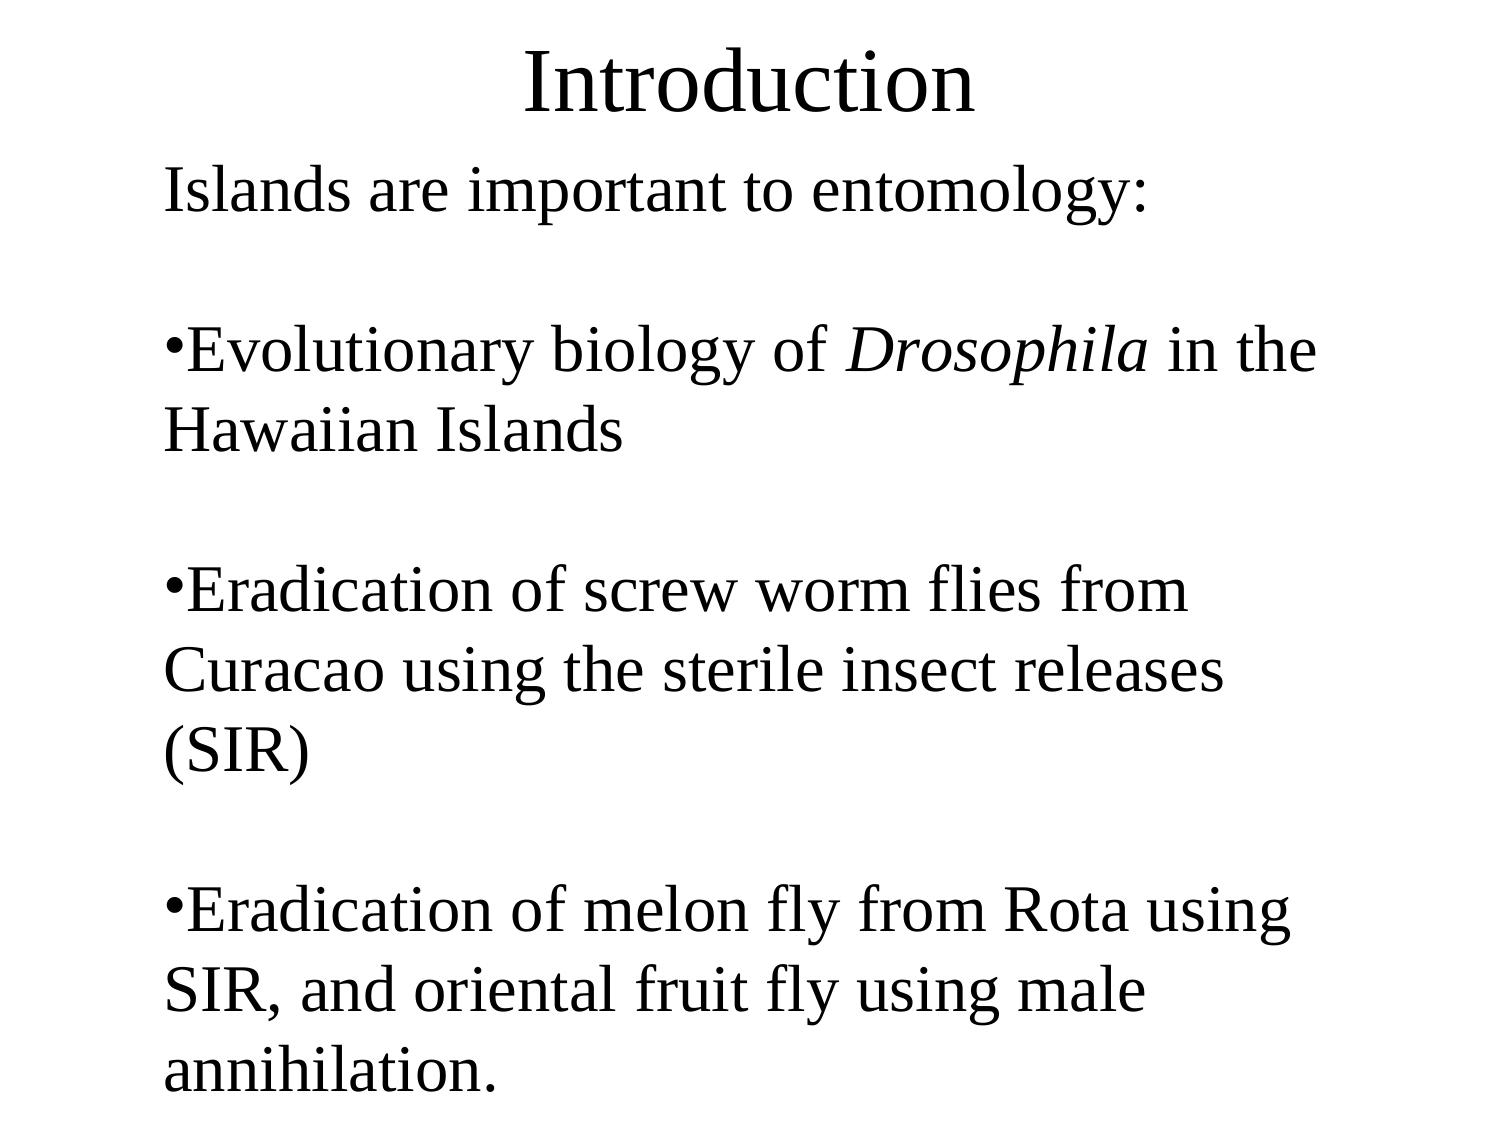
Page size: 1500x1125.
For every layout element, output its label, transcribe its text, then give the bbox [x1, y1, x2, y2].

text_box Islands are important to entomology: Evolutionary biology of Drosophila in the Hawaiian Islands Eradication of screw worm flies from Curacao using the sterile insect releases (SIR) Eradication of melon fly from Rota using SIR, and oriental fruit fly using male annihilation. [148, 137, 1375, 1063]
title Introduction [112, 0, 1388, 151]
